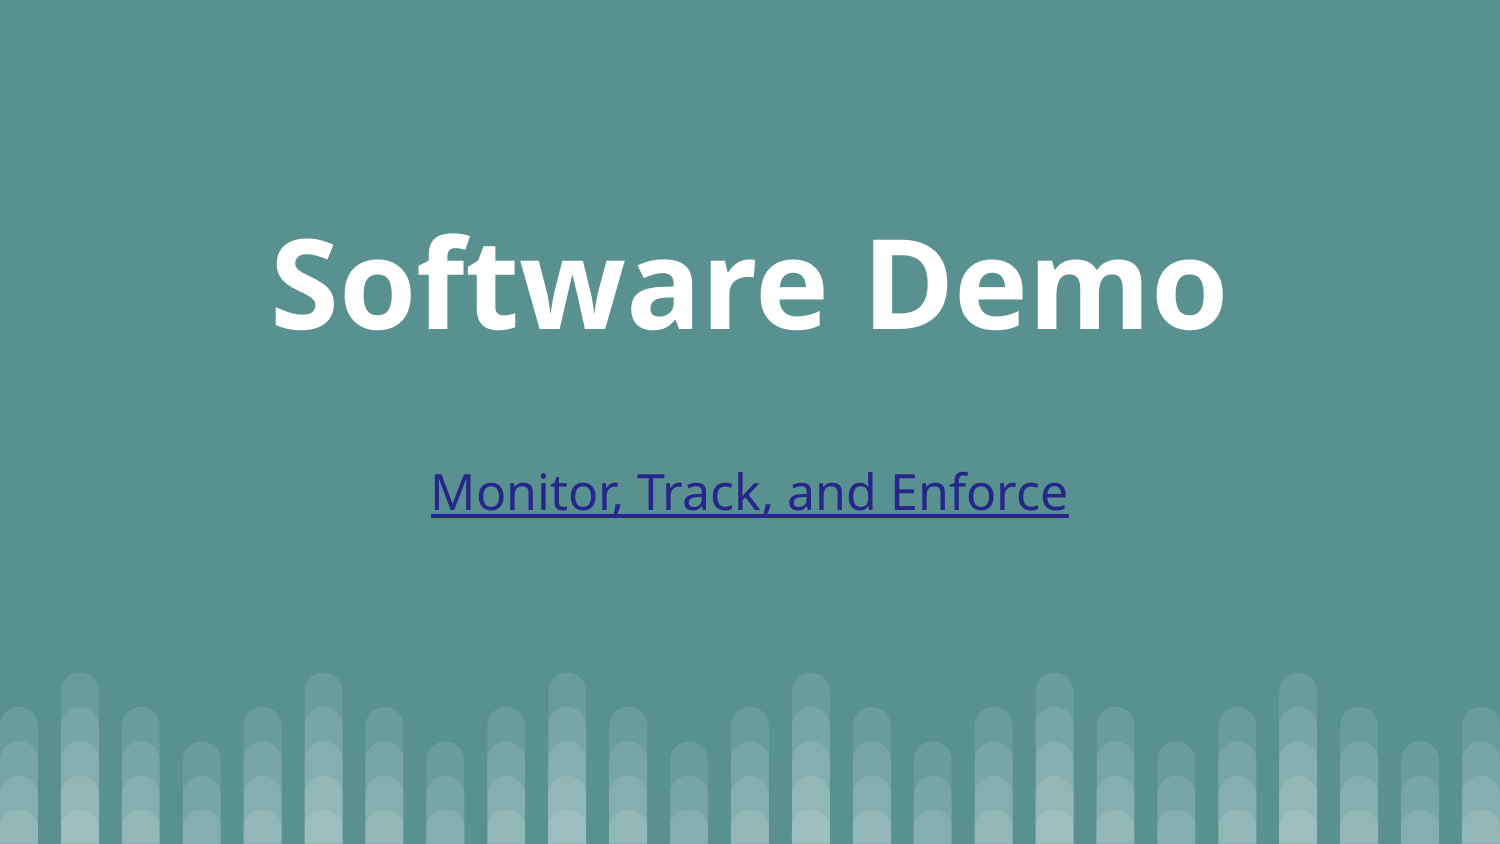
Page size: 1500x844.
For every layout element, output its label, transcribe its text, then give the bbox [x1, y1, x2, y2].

list Monitor, Track, and Enforce [227, 444, 1273, 628]
title Software Demo [227, 126, 1273, 433]
